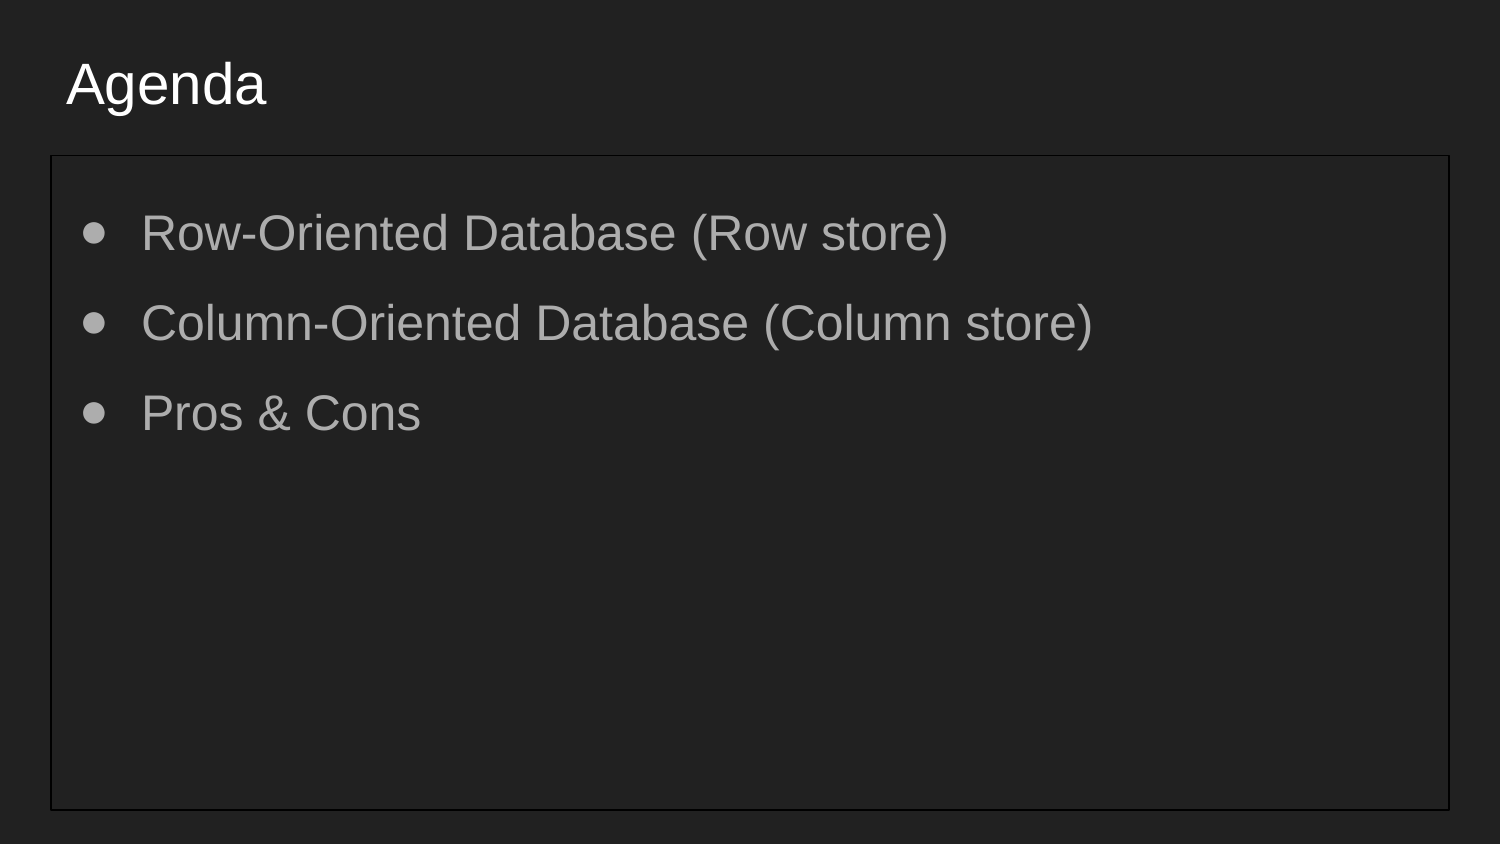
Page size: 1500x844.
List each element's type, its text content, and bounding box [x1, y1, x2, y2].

list Row-Oriented Database (Row store) Column-Oriented Database (Column store) Pros & Cons [51, 155, 1449, 811]
title Agenda [51, 30, 1449, 125]
